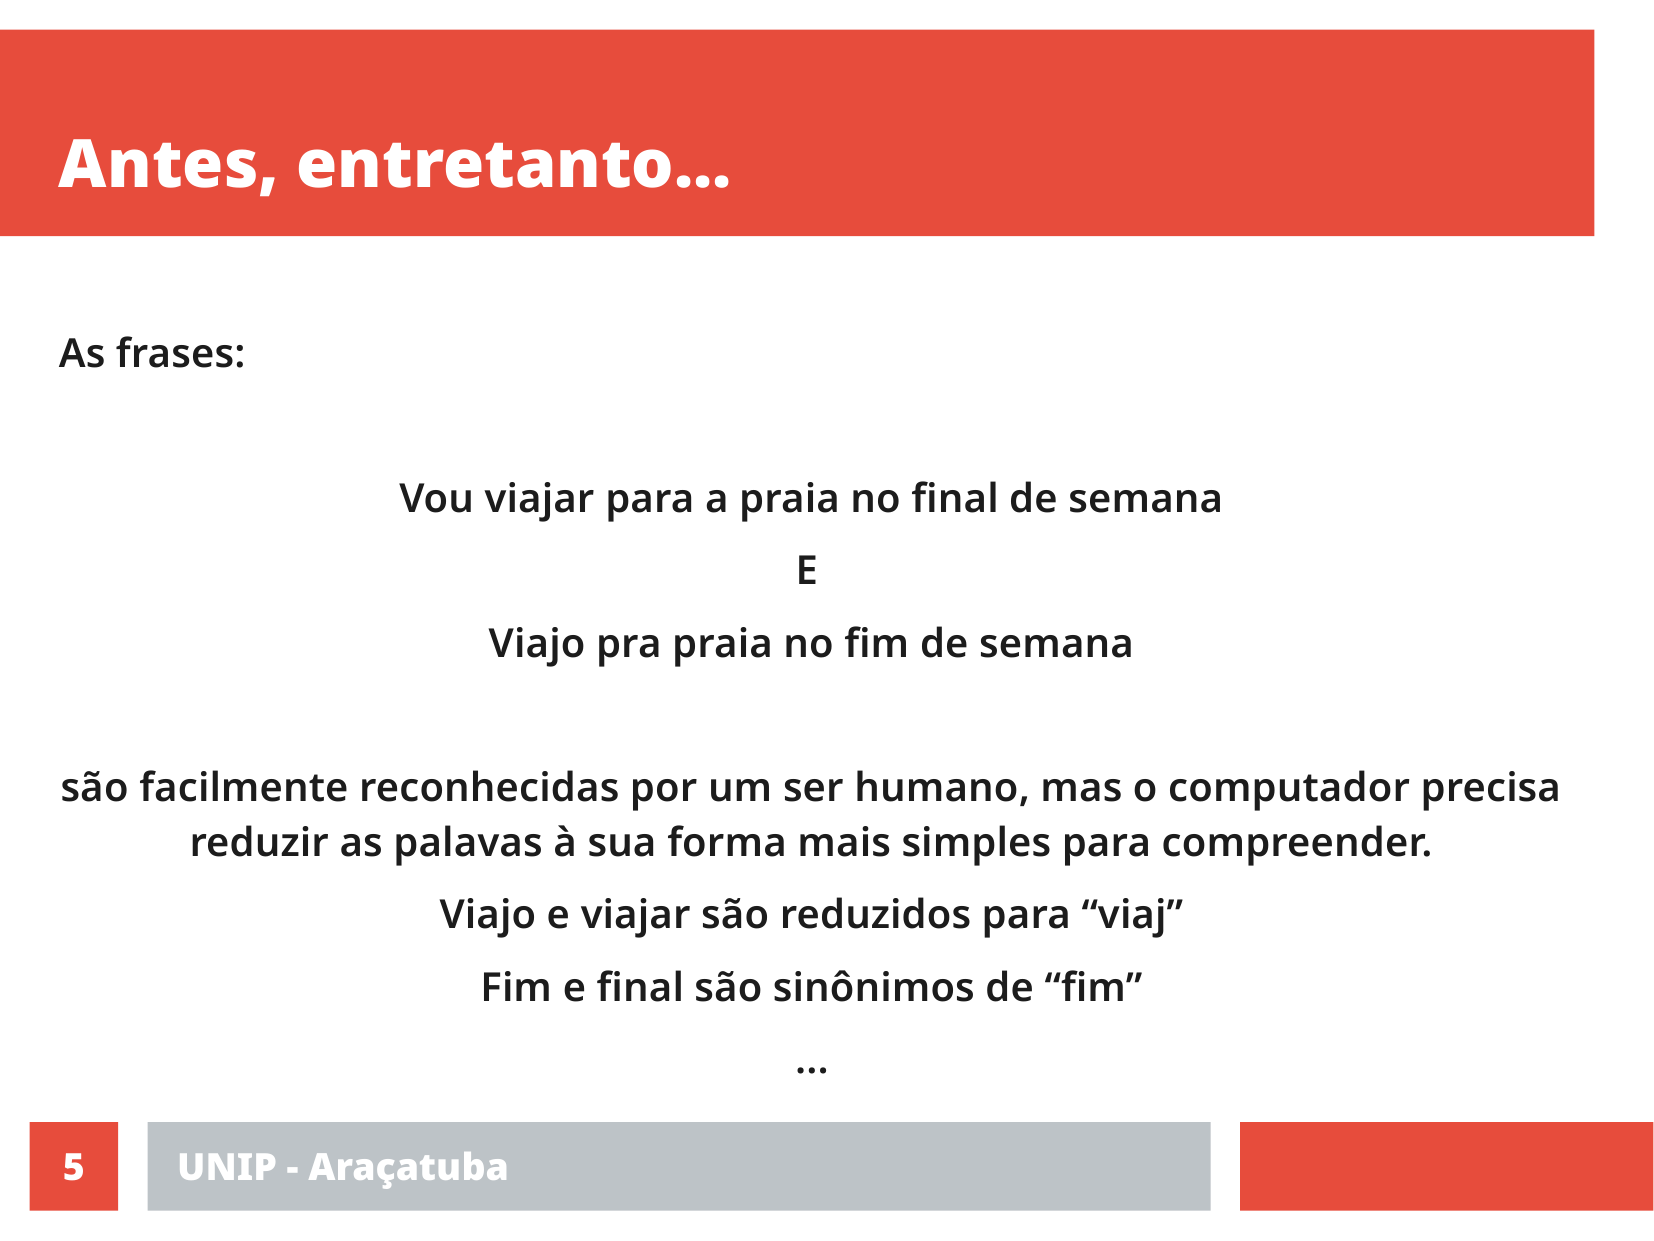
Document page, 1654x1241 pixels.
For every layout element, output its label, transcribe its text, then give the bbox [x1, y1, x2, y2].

list As frases: Vou viajar para a praia no final de semana E Viajo pra praia no fim de semana são facilmente reconhecidas por um ser humano, mas o computador precisa reduzir as palavas à sua forma mais simples para compreender. Viajo e viajar são reduzidos para “viaj” Fim e final são sinônimos de “fim” ... [59, 324, 1565, 1093]
title Antes, entretanto... [59, 59, 1595, 207]
